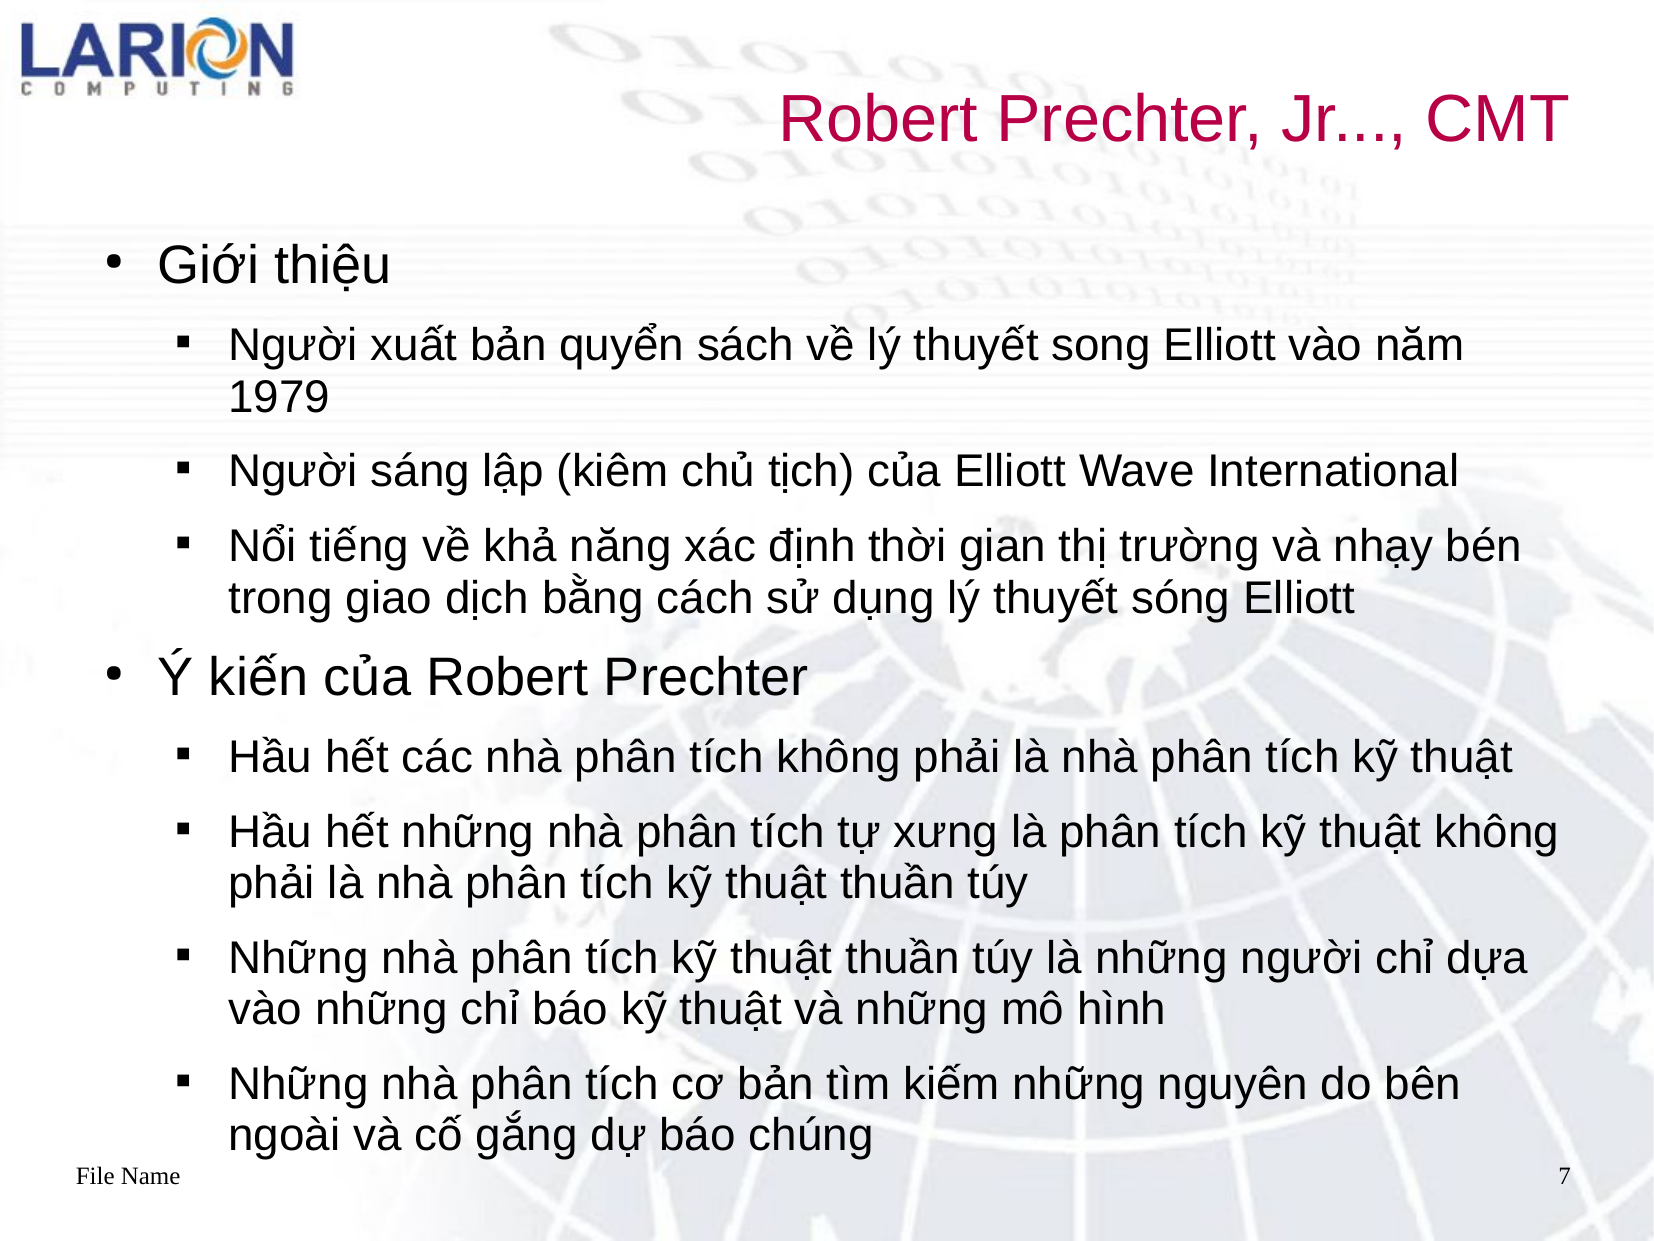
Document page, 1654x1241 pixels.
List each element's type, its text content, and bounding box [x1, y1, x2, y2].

list Giới thiệu Người xuất bản quyển sách về lý thuyết song Elliott vào năm 1979 Người sáng lập (kiêm chủ tịch) của Elliott Wave International Nổi tiếng về khả năng xác định thời gian thị trường và nhạy bén trong giao dịch bằng cách sử dụng lý thuyết sóng Elliott Ý kiến của Robert Prechter Hầu hết các nhà phân tích không phải là nhà phân tích kỹ thuật Hầu hết những nhà phân tích tự xưng là phân tích kỹ thuật không phải là nhà phân tích kỹ thuật thuần túy Những nhà phân tích kỹ thuật thuần túy là những người chỉ dựa vào những chỉ báo kỹ thuật và những mô hình Những nhà phân tích cơ bản tìm kiếm những nguyên do bên ngoài và cố gắng dự báo chúng [86, 234, 1576, 1158]
picture [0, 0, 1654, 1241]
title Robert Prechter, Jr..., CMT [300, 49, 1571, 188]
